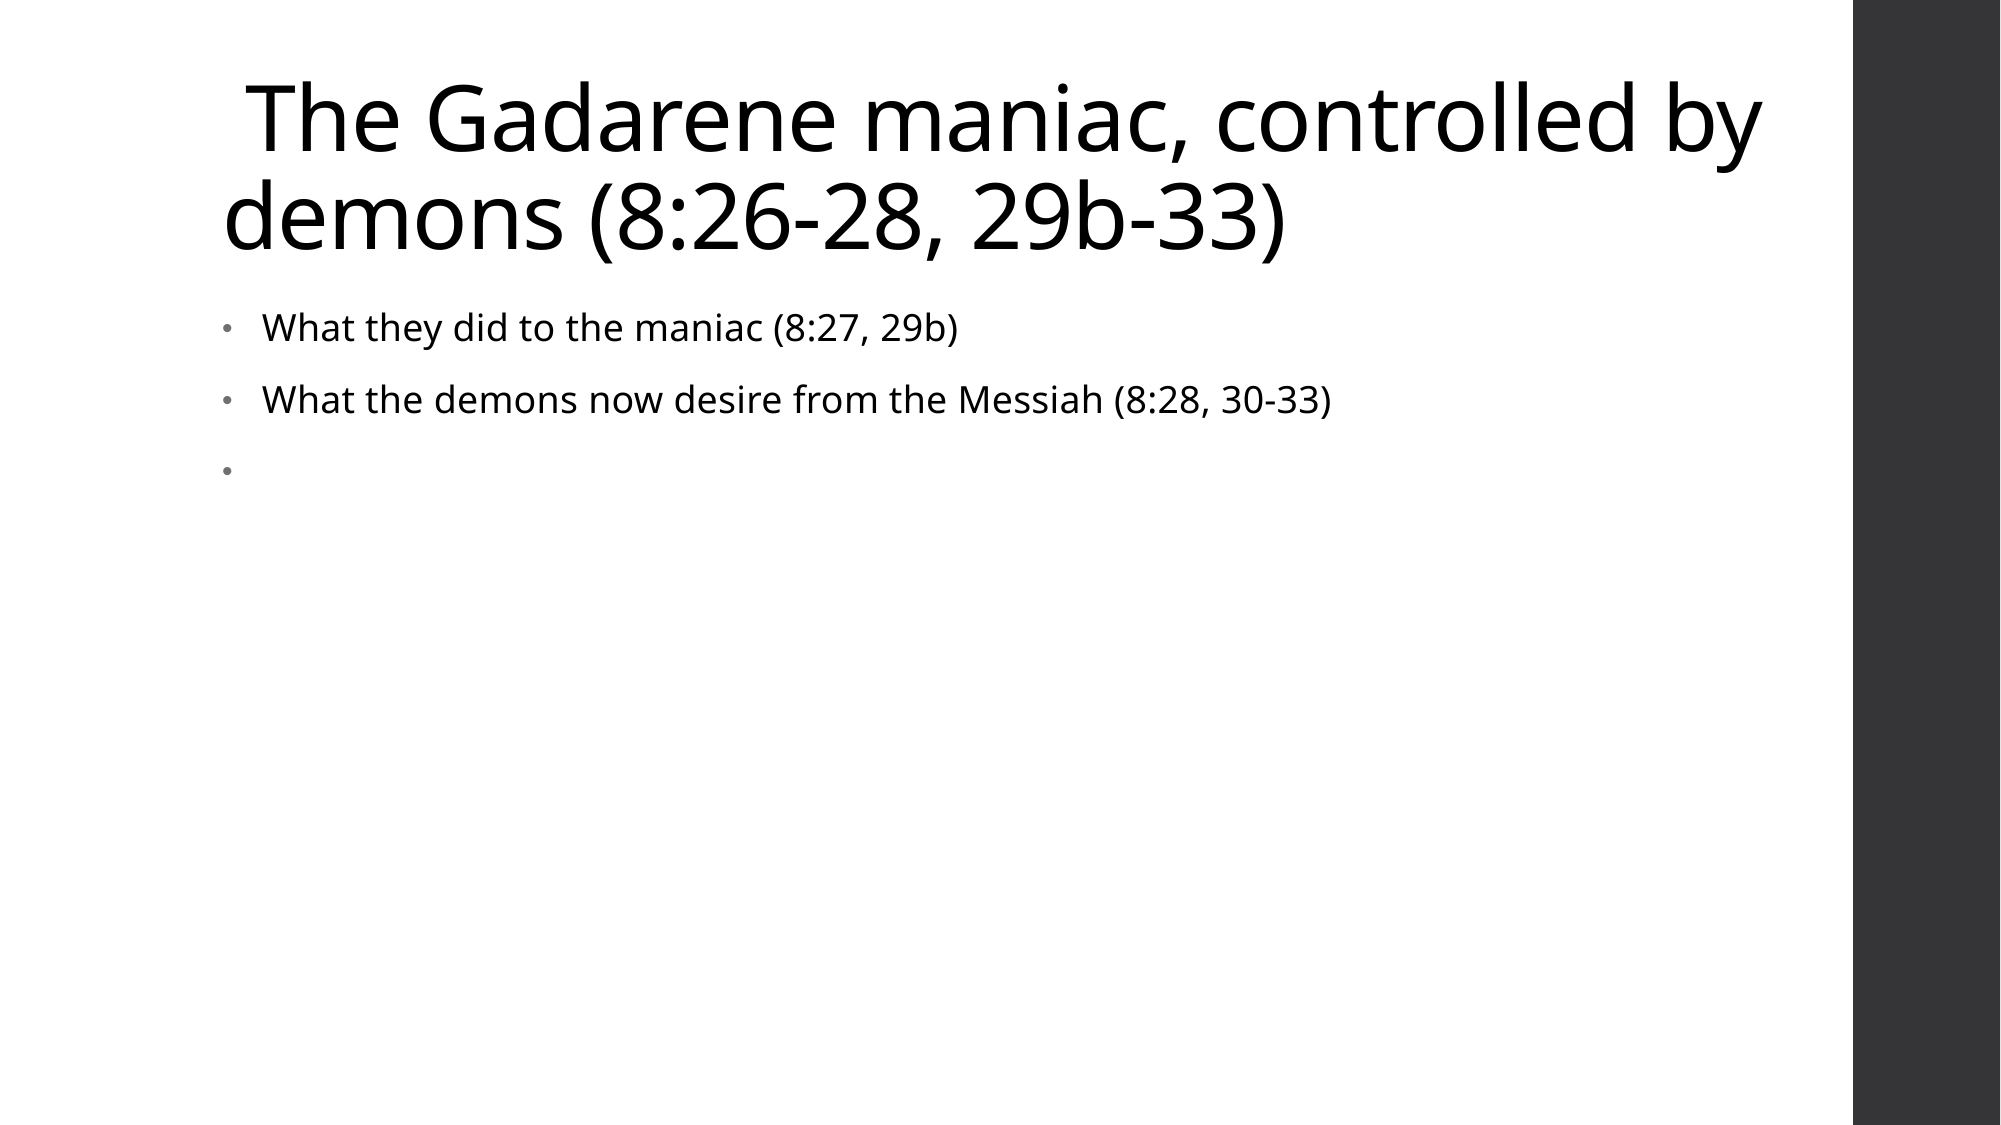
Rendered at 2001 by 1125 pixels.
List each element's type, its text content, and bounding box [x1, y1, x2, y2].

list What they did to the maniac (8:27, 29b) What the demons now desire from the Messiah (8:28, 30-33) [206, 299, 1617, 1014]
title The Gadarene maniac, controlled by demons (8:26-28, 29b-33) [206, 60, 1797, 278]
